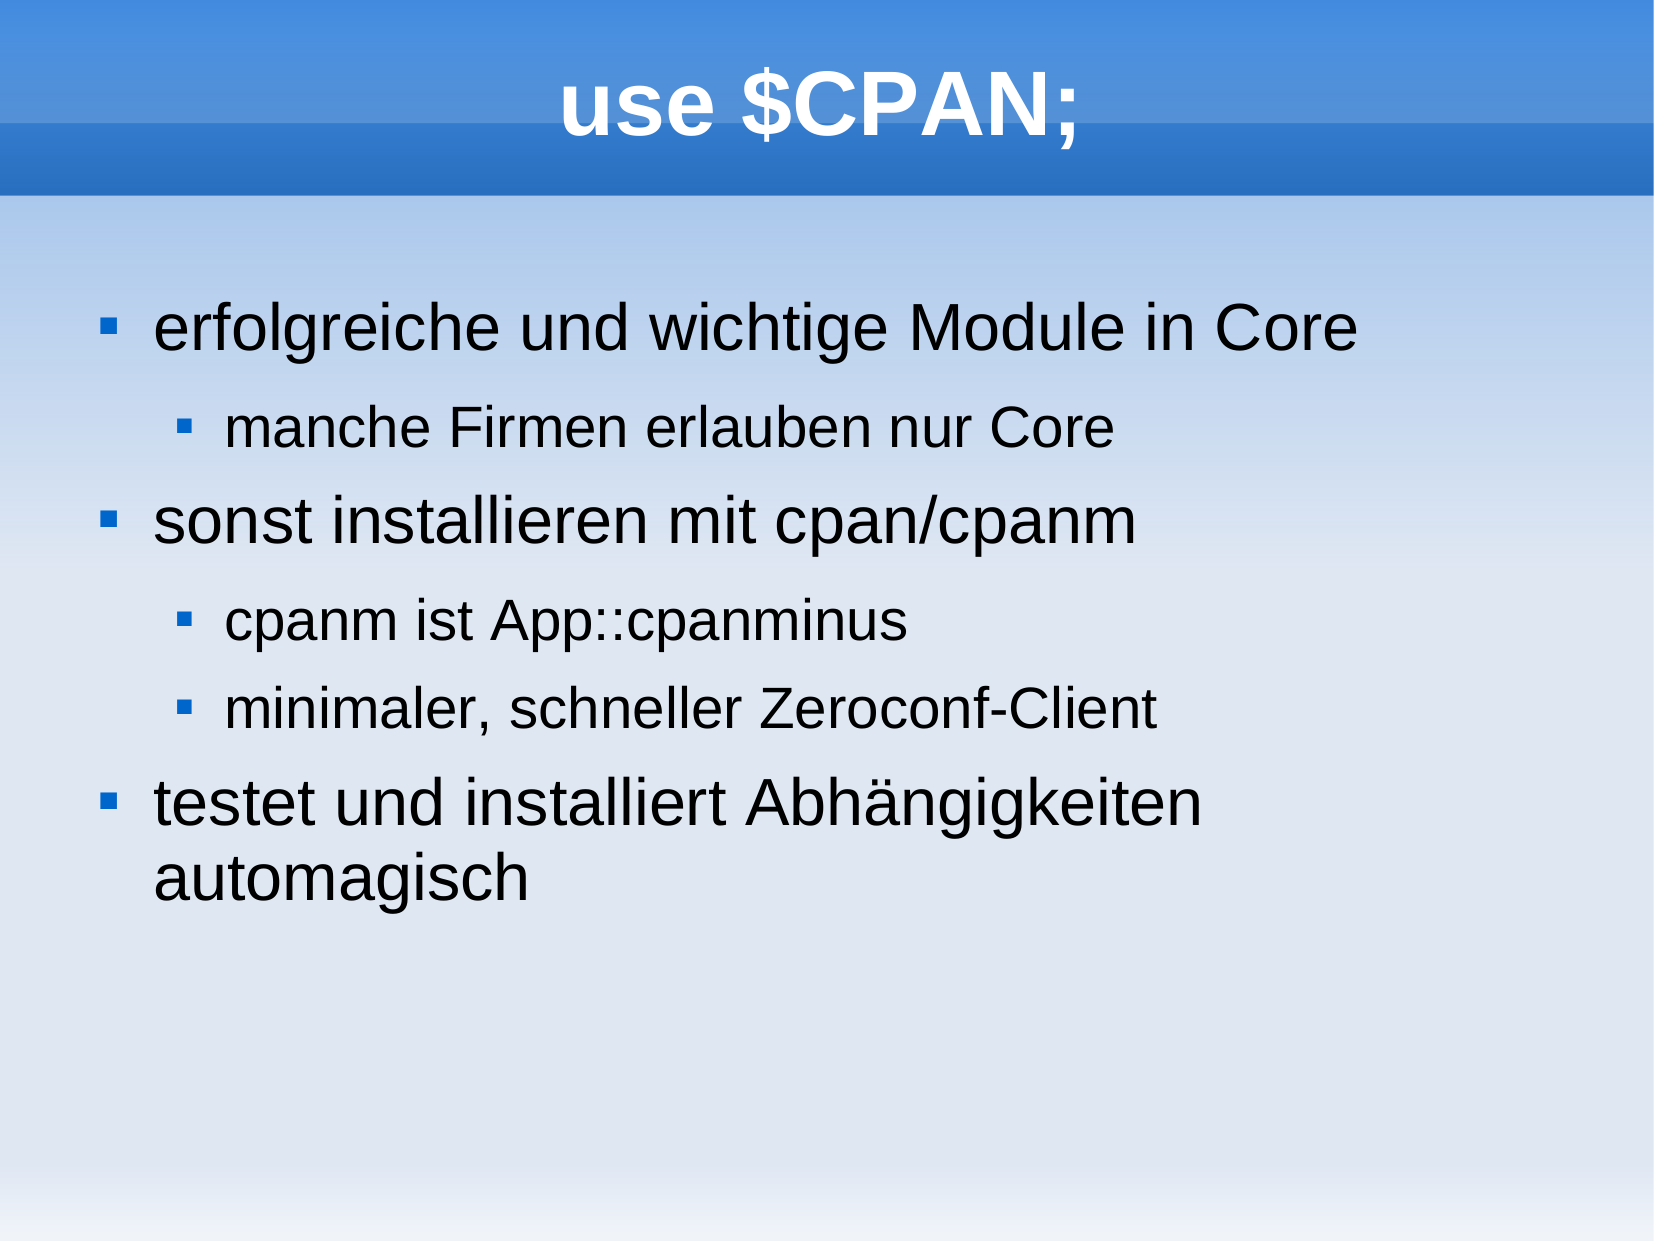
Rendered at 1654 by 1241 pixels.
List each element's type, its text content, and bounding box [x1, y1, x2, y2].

title use $CPAN; [76, 0, 1565, 208]
picture [0, 0, 1654, 1241]
list erfolgreiche und wichtige Module in Core manche Firmen erlauben nur Core sonst installieren mit cpan/cpanm cpanm ist App::cpanminus minimaler, schneller Zeroconf-Client testet und installiert Abhängigkeiten automagisch [82, 290, 1571, 1094]
